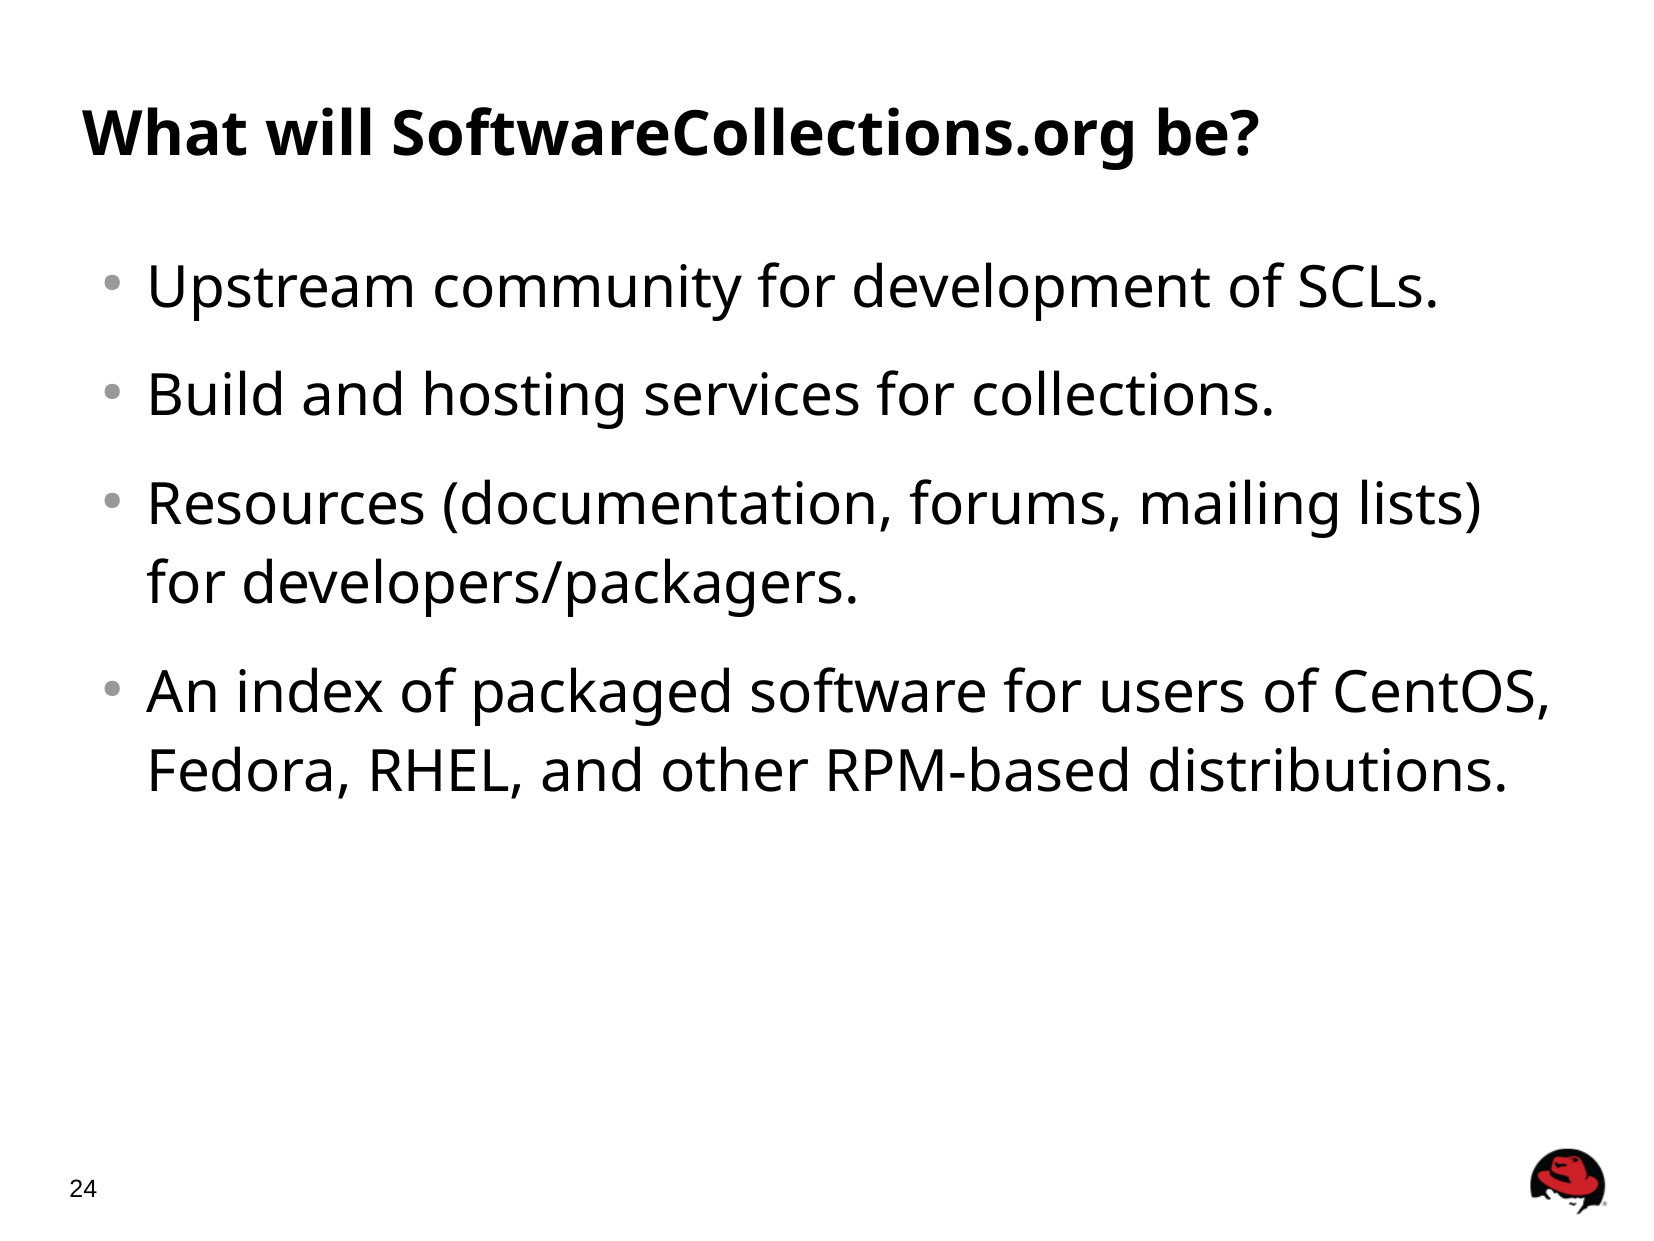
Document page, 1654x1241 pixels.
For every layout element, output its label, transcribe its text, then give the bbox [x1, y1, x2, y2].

title What will SoftwareCollections.org be? [82, 37, 1571, 226]
picture [1529, 1146, 1613, 1224]
list Upstream community for development of SCLs. Build and hosting services for collections. Resources (documentation, forums, mailing lists) for developers/packagers. An index of packaged software for users of CentOS, Fedora, RHEL, and other RPM-based distributions. [86, 244, 1576, 1039]
